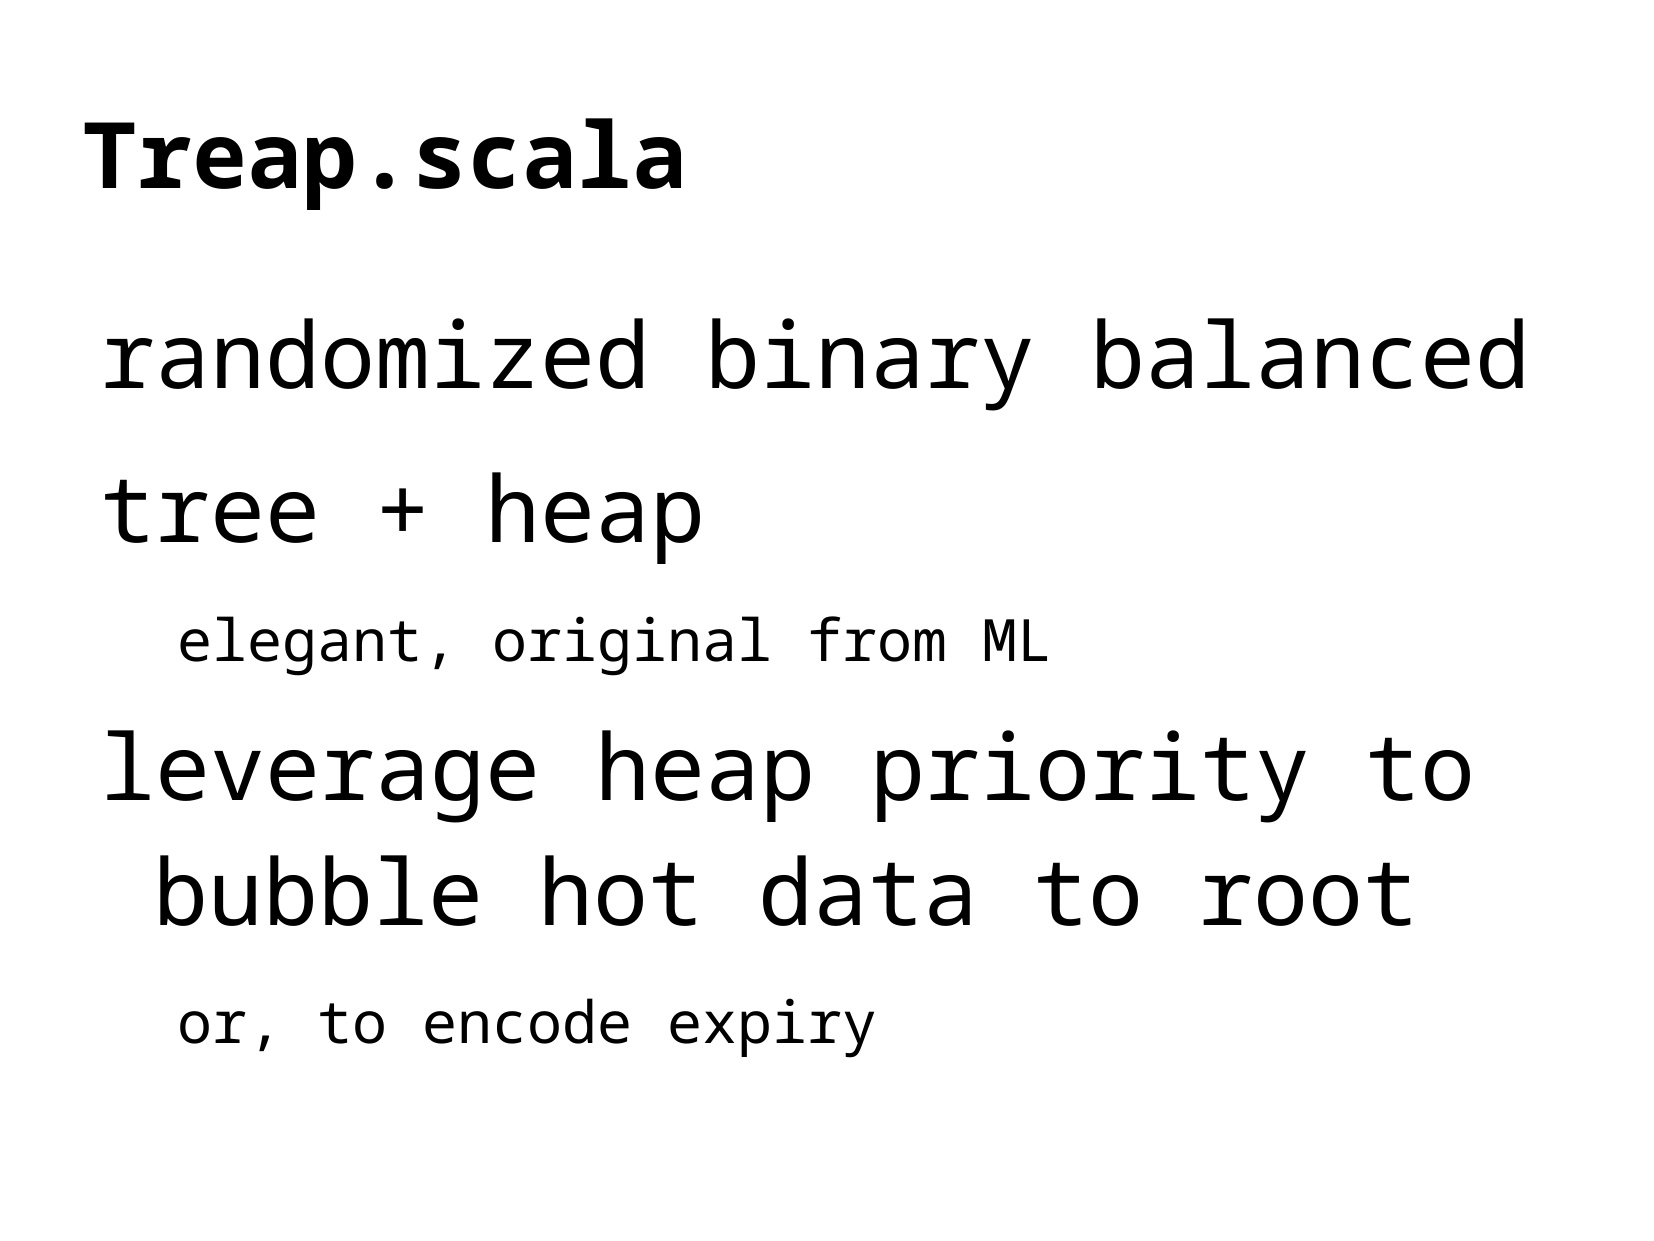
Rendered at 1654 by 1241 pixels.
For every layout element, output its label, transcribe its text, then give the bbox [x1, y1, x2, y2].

list randomized binary balanced tree + heap elegant, original from ML leverage heap priority to bubble hot data to root or, to encode expiry [82, 290, 1571, 1094]
title Treap.scala [82, 56, 1571, 250]
